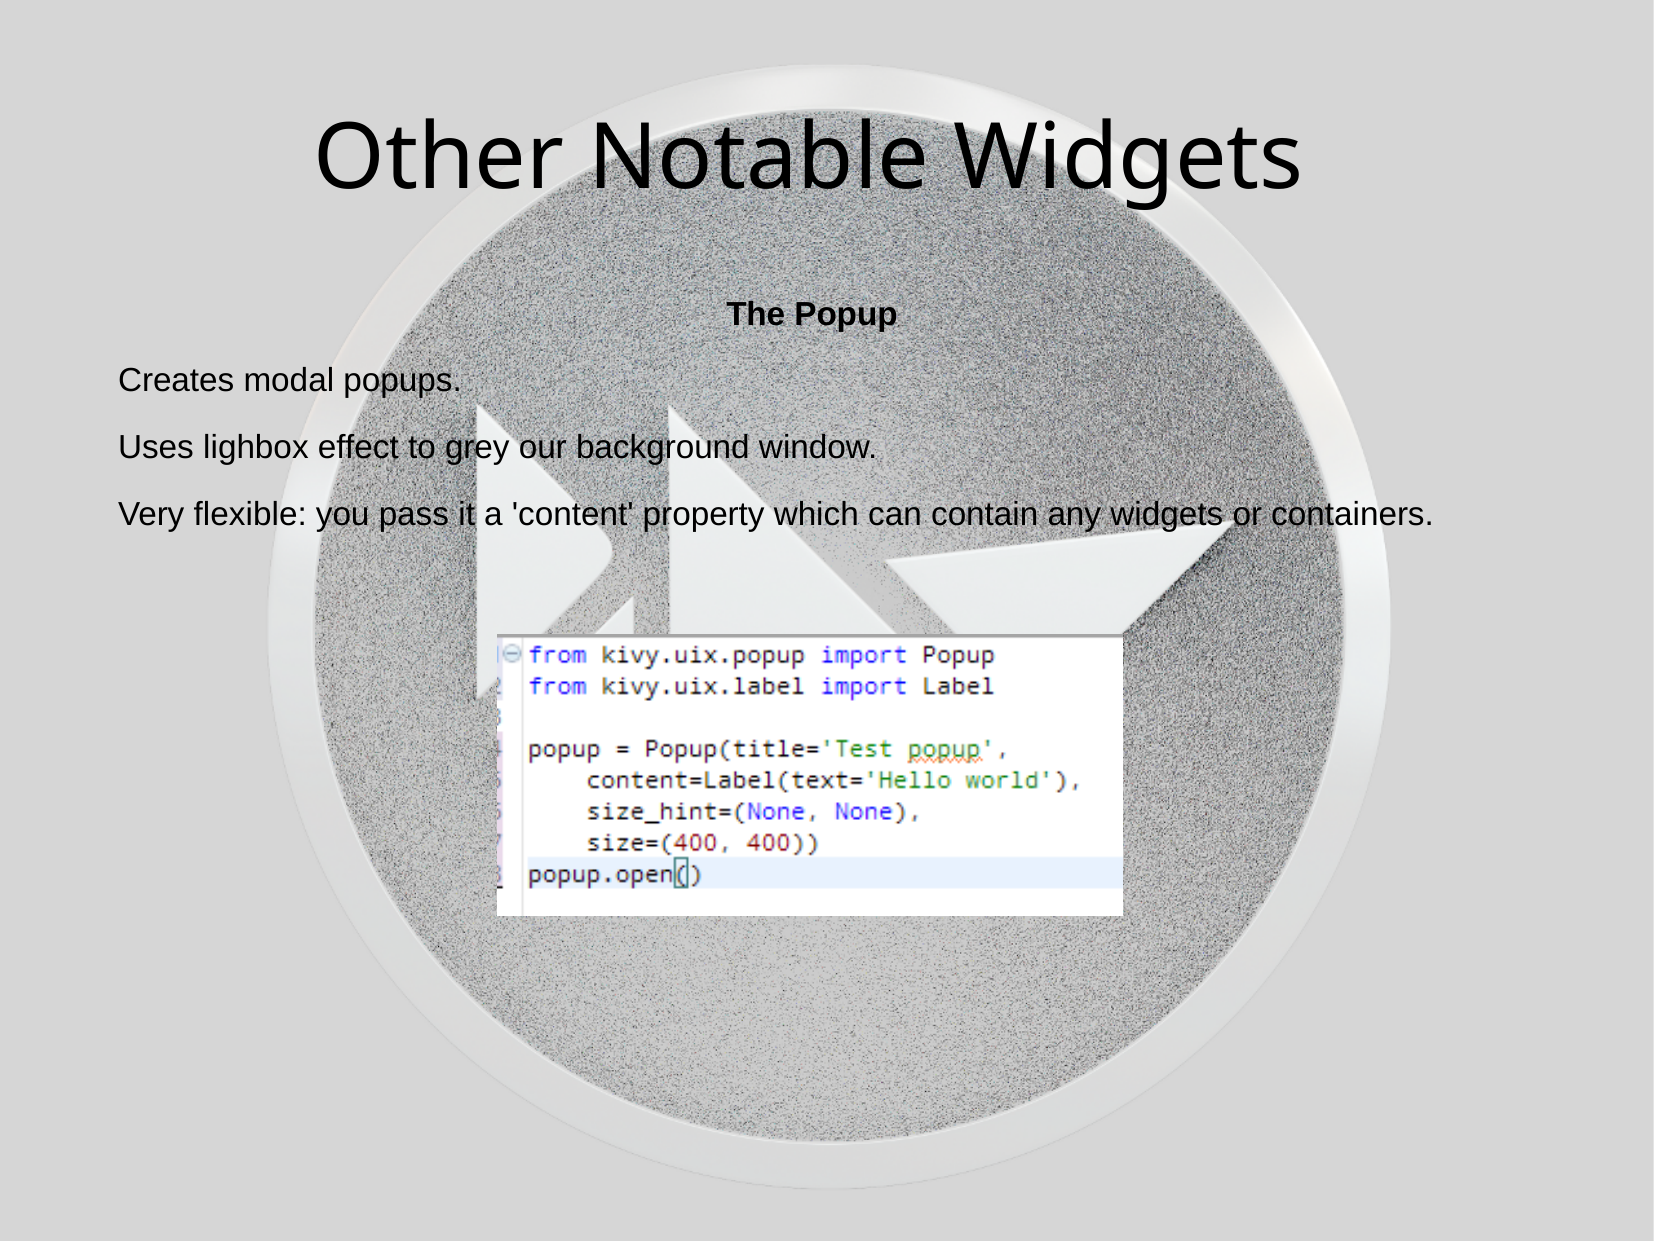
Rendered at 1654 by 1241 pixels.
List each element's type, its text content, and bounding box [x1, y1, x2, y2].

picture [0, 0, 1654, 1241]
title Other Notable Widgets [82, 49, 1536, 257]
list The Popup Creates modal popups. Uses lighbox effect to grey our background window. Very flexible: you pass it a 'content' property which can contain any widgets or containers. [118, 295, 1506, 705]
